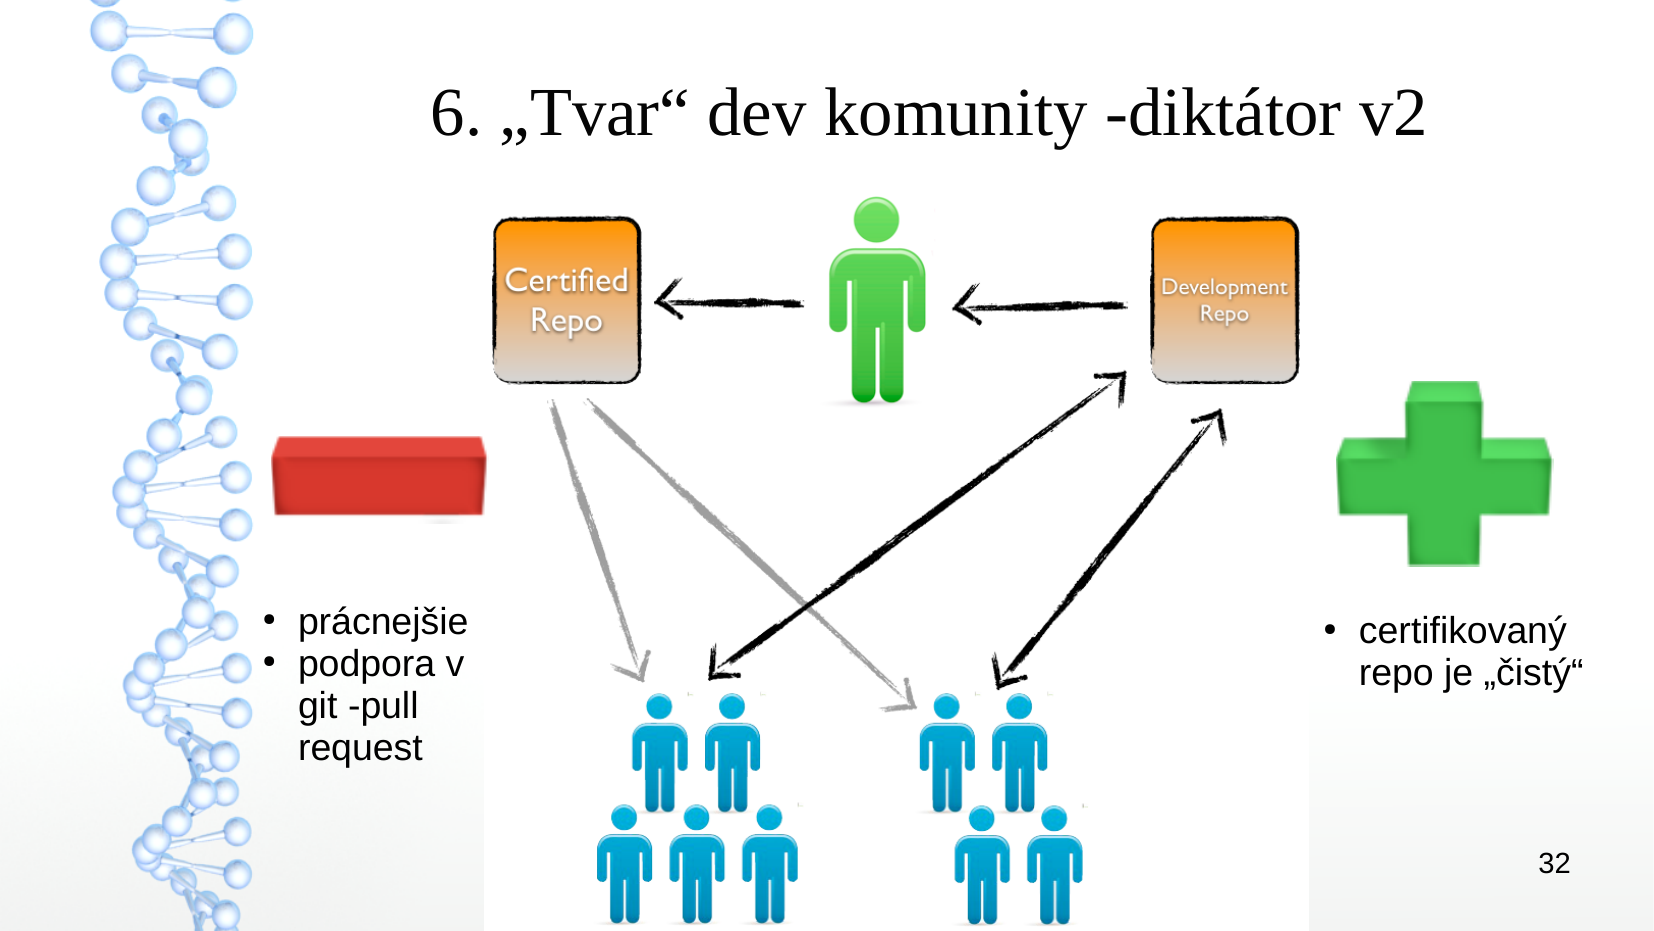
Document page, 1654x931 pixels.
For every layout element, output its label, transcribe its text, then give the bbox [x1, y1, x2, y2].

text_box prácnejšie podpora v git -pull request [248, 592, 508, 776]
picture [0, 0, 1654, 931]
text_box certifikovaný repo je „čistý“ [1308, 602, 1619, 702]
title 6. „Tvar“ dev komunity -diktátor v2 [265, 35, 1595, 189]
